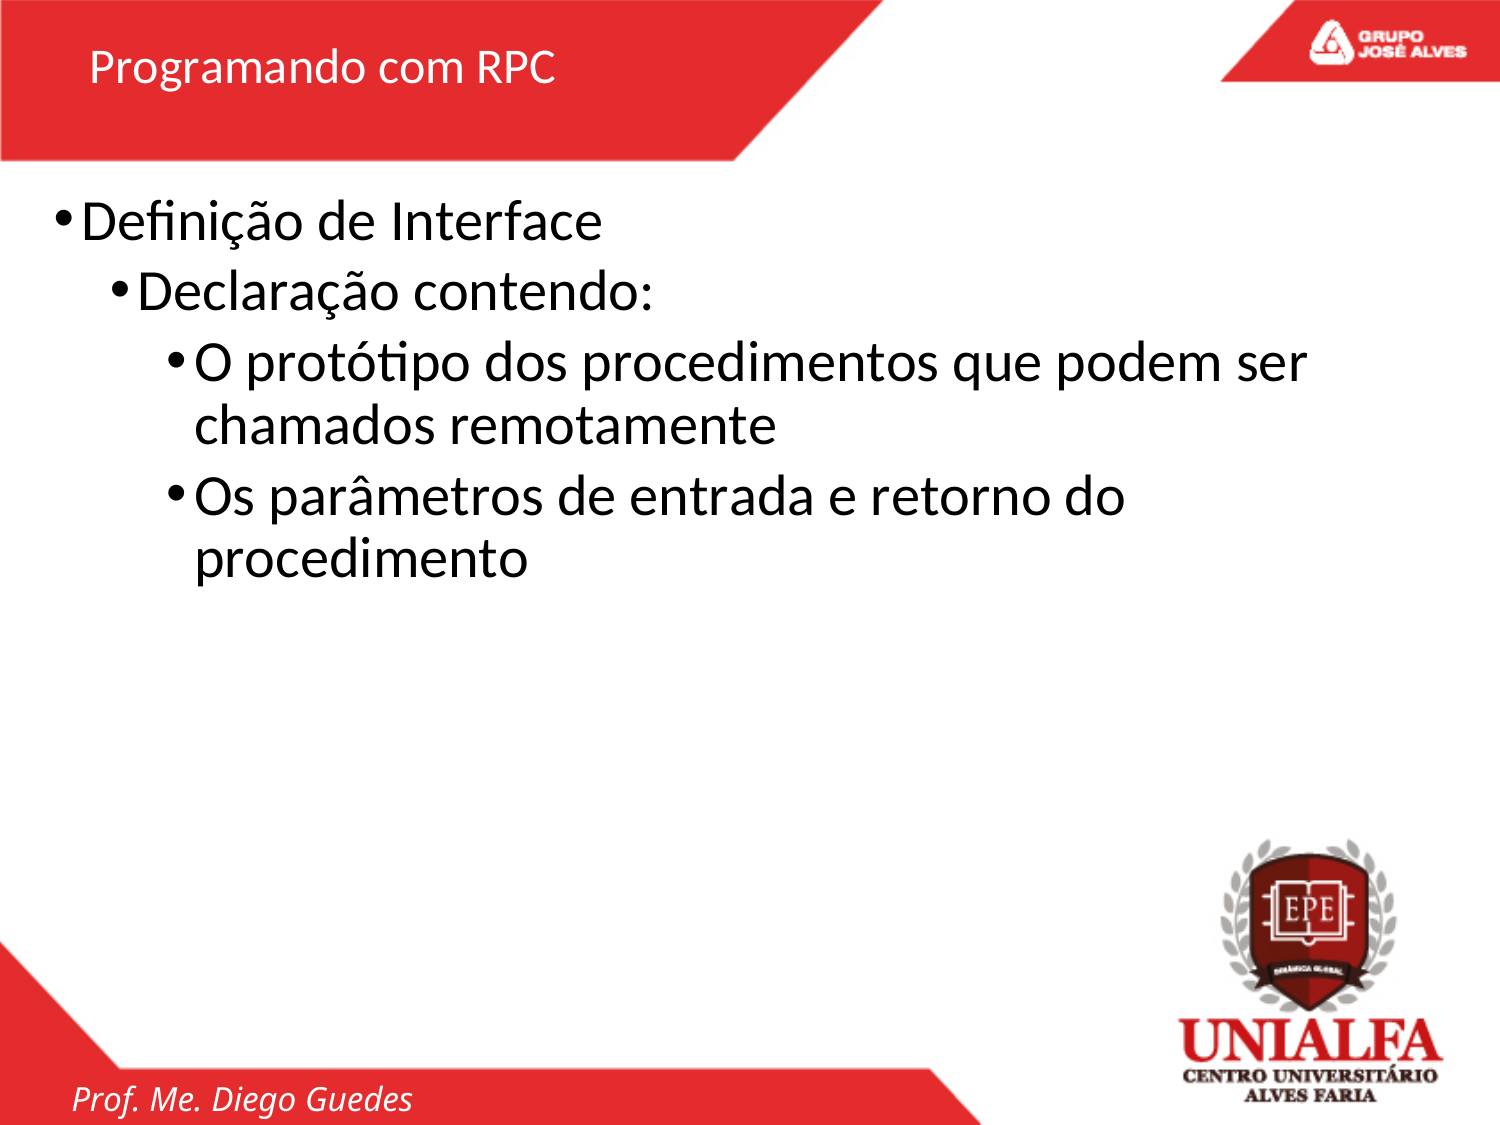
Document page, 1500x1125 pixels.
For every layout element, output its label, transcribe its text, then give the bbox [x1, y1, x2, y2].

text_box Programando com RPC [74, 25, 730, 101]
text_box Prof. Me. Diego Guedes [56, 1070, 711, 1125]
picture [0, 0, 1500, 1125]
list Definição de Interface Declaração contendo: O protótipo dos procedimentos que podem ser chamados remotamente Os parâmetros de entrada e retorno do procedimento [38, 182, 1425, 933]
